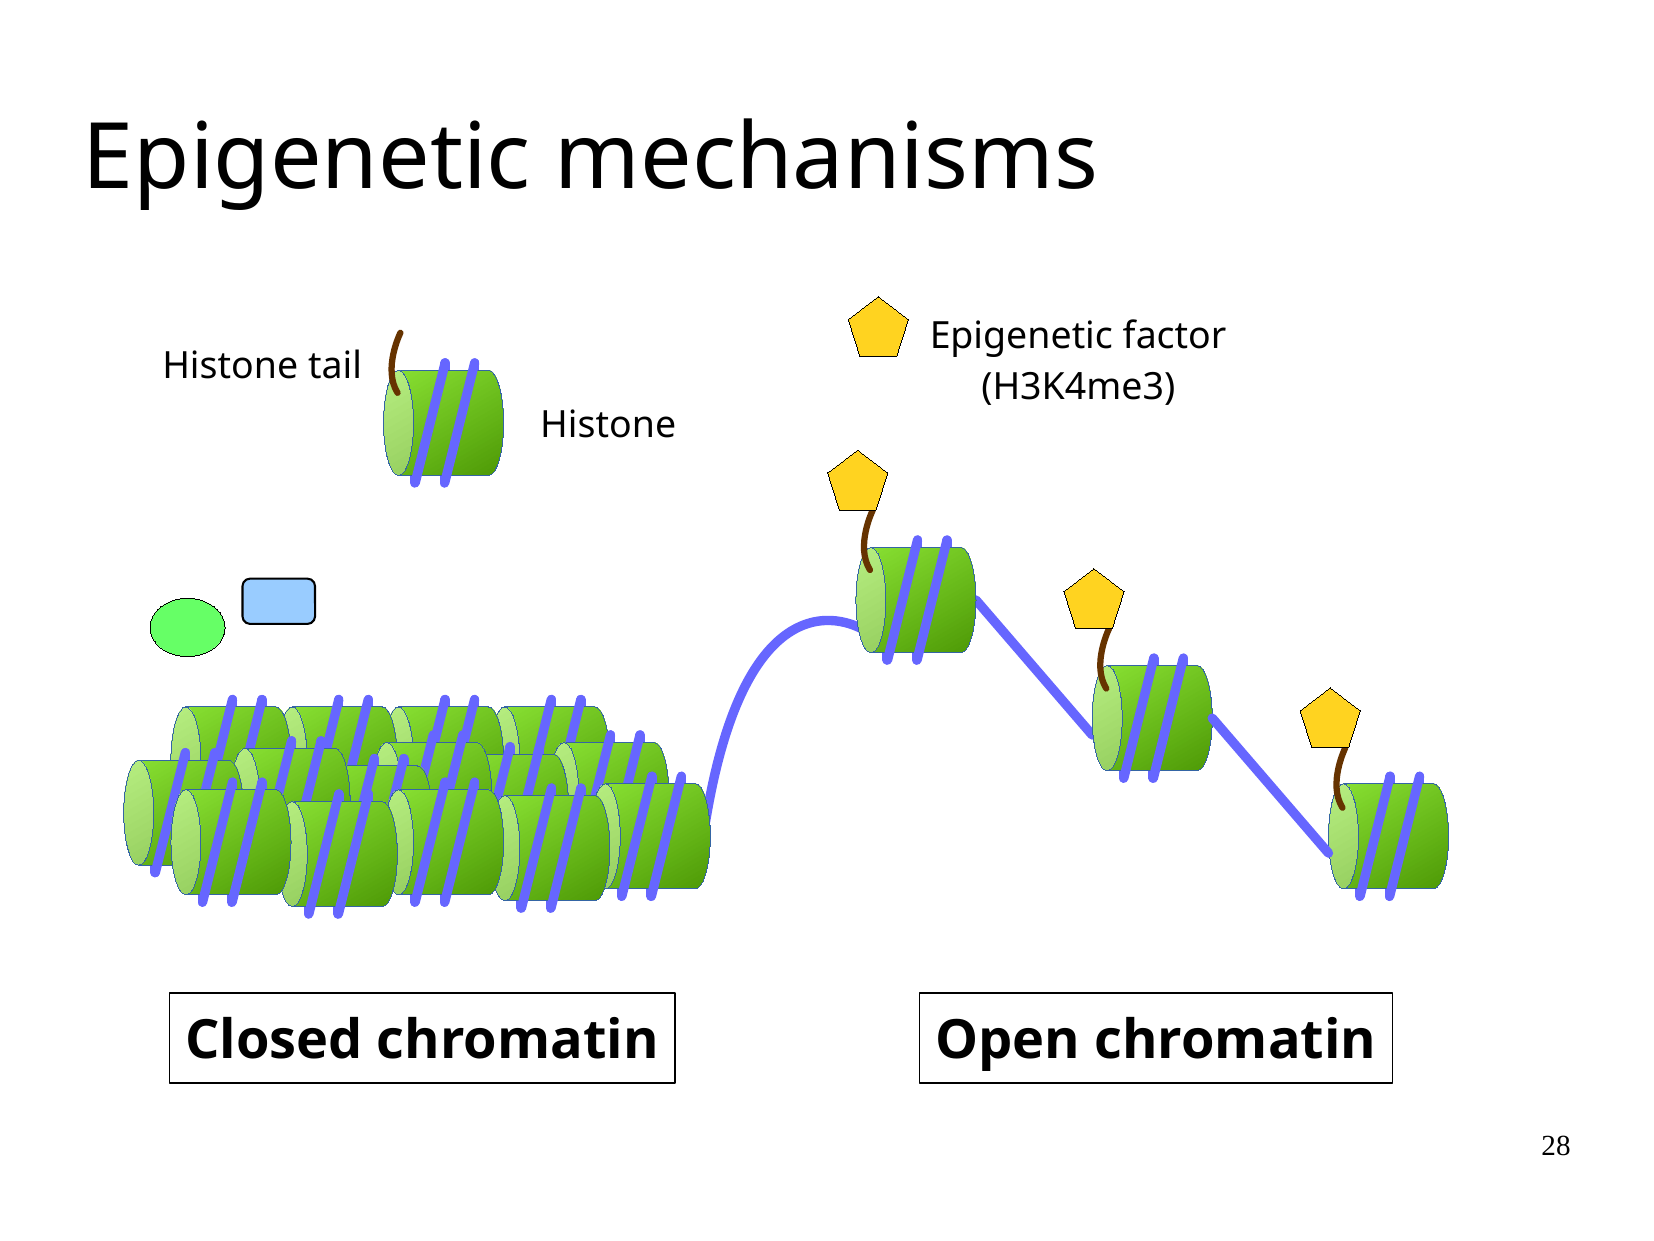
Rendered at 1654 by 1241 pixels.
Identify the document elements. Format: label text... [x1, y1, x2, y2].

title Epigenetic mechanisms [82, 49, 1571, 257]
text_box [1367, 783, 1412, 889]
text_box [1300, 687, 1361, 748]
text_box A [284, 706, 307, 748]
text_box [504, 706, 574, 901]
text_box A [596, 783, 621, 889]
text_box A [234, 748, 259, 789]
text_box A [170, 706, 201, 760]
text_box [239, 706, 467, 907]
text_box [895, 547, 940, 653]
text_box [1345, 783, 1383, 889]
text_box [558, 706, 610, 901]
text_box Closed chromatin [169, 992, 611, 1076]
text_box A [1328, 783, 1359, 889]
text_box [242, 578, 316, 624]
text_box A [388, 789, 414, 895]
text_box Histone [525, 390, 680, 451]
text_box [150, 598, 226, 657]
text_box [181, 706, 255, 895]
text_box A [391, 706, 413, 742]
text_box [400, 370, 438, 476]
text_box A [123, 760, 154, 866]
text_box [139, 760, 178, 866]
text_box [1131, 665, 1176, 771]
text_box A [1092, 665, 1123, 771]
text_box [1063, 568, 1125, 629]
text_box A [855, 547, 886, 653]
text_box [659, 783, 711, 889]
text_box A [383, 370, 414, 476]
text_box [1109, 665, 1147, 771]
text_box [827, 450, 888, 511]
text_box A [377, 742, 398, 765]
text_box Epigenetic factor (H3K4me3) [915, 300, 1212, 408]
text_box [1397, 783, 1449, 889]
text_box [604, 742, 674, 889]
text_box A [495, 795, 520, 901]
text_box [1161, 665, 1213, 771]
text_box Open chromatin [919, 992, 1331, 1076]
text_box A [170, 789, 201, 895]
text_box [163, 834, 172, 866]
text_box Histone tail [147, 330, 358, 392]
text_box A [554, 742, 579, 795]
text_box [848, 296, 909, 357]
text_box [346, 765, 398, 907]
text_box [422, 370, 467, 476]
text_box [873, 547, 910, 653]
text_box [924, 547, 977, 653]
text_box [452, 370, 504, 476]
text_box A [497, 706, 520, 754]
text_box [423, 706, 504, 895]
text_box A [282, 801, 308, 907]
